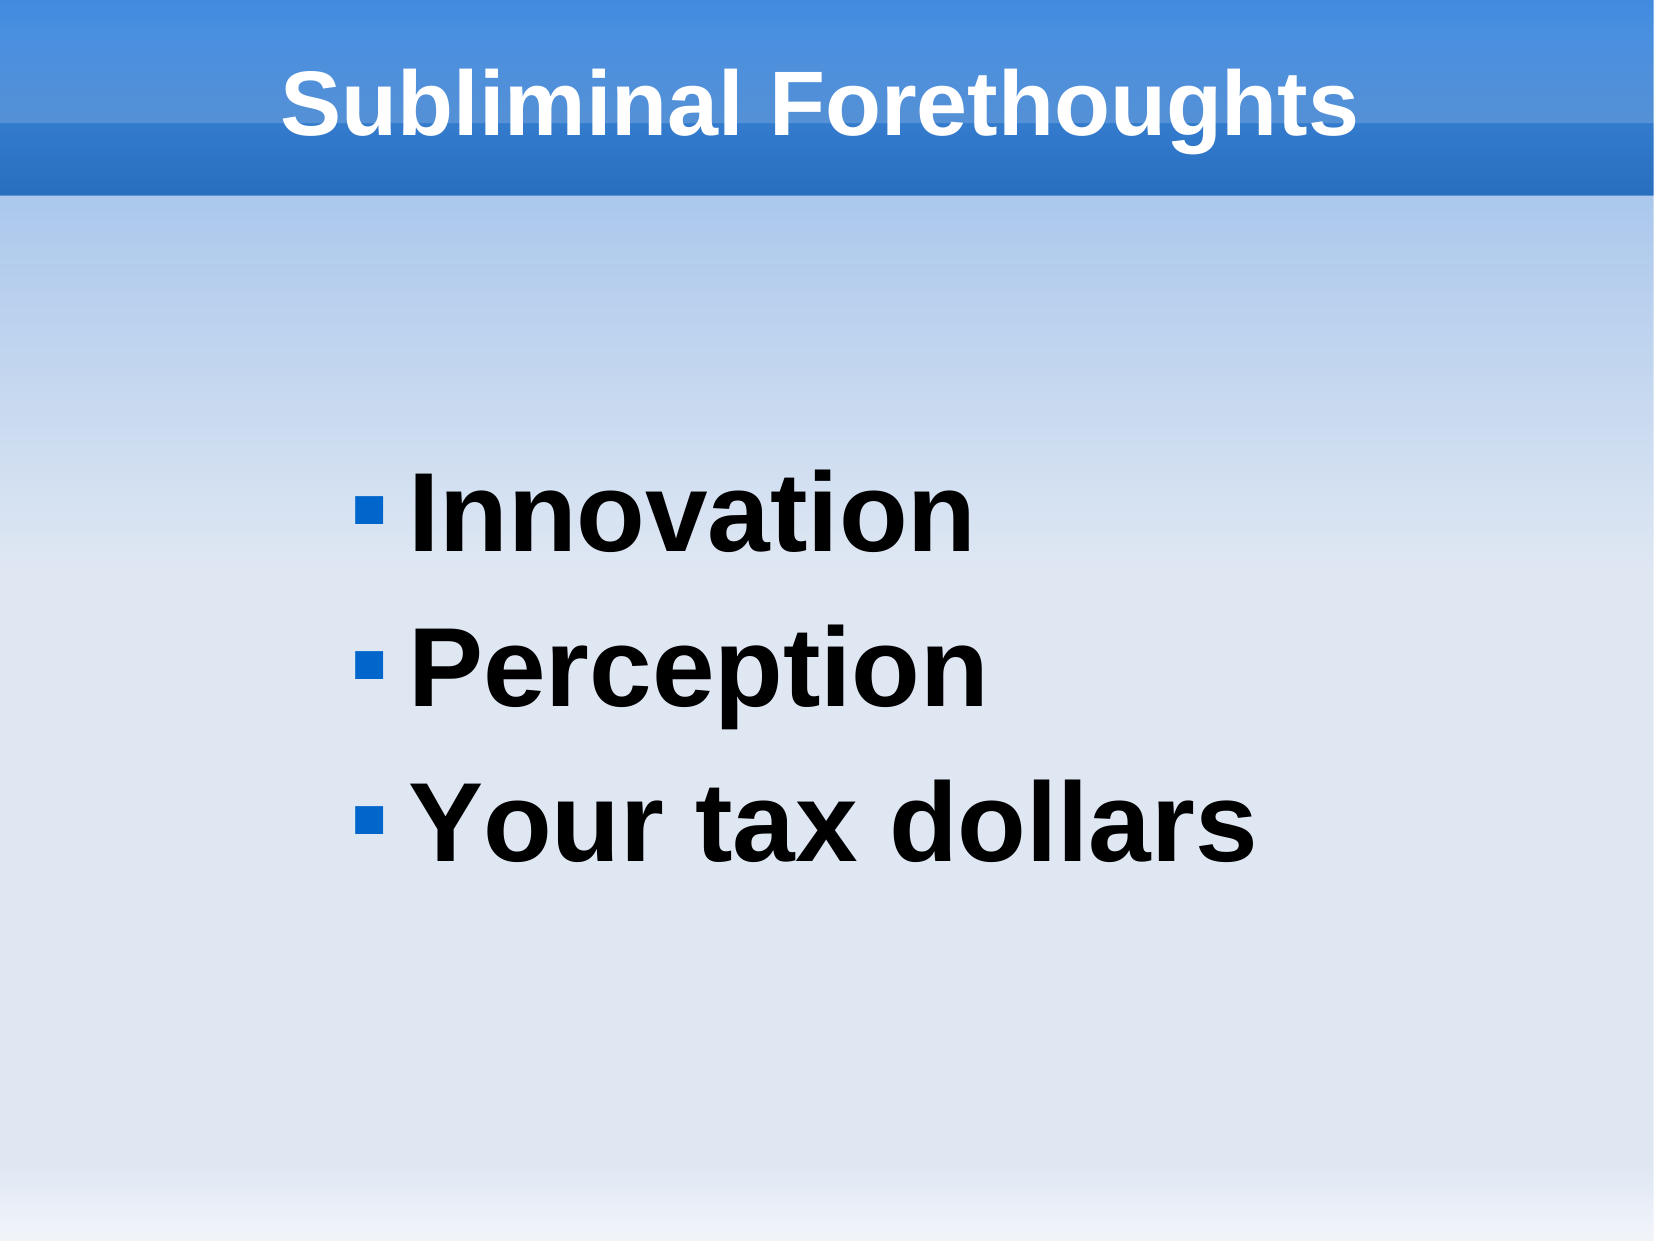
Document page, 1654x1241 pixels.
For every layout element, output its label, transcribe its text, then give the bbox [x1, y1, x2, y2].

title Subliminal Forethoughts [76, 7, 1565, 200]
list Innovation Perception Your tax dollars [337, 450, 1313, 938]
picture [0, 0, 1654, 1241]
